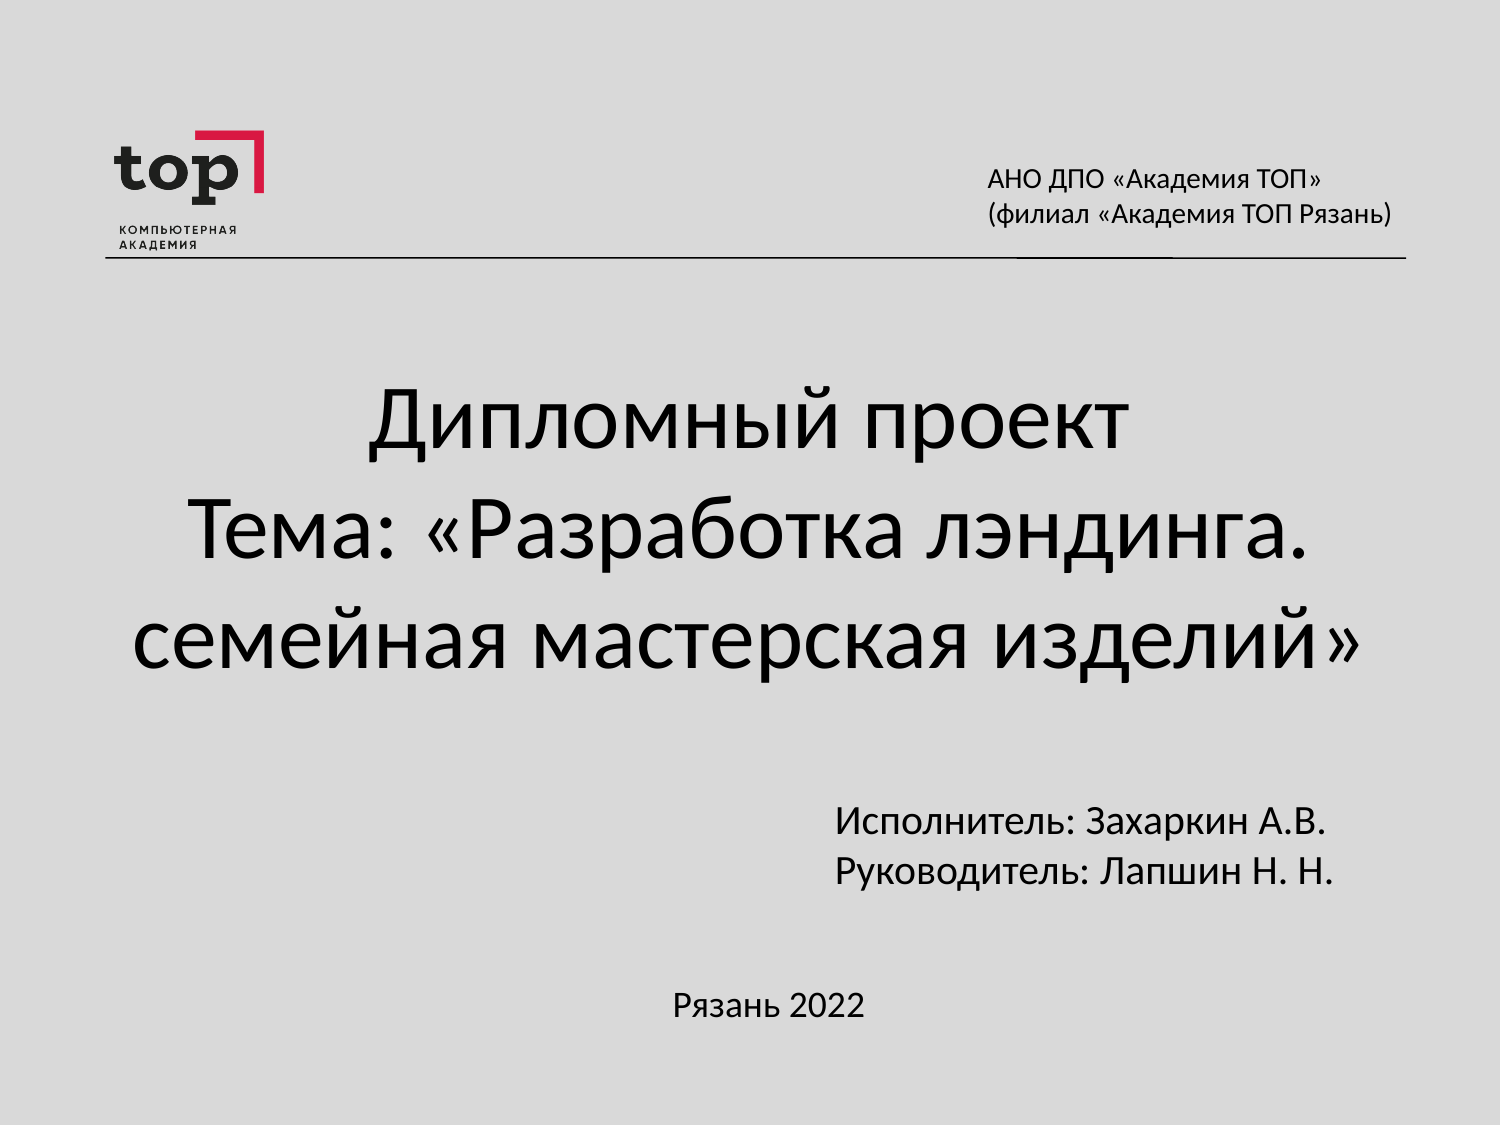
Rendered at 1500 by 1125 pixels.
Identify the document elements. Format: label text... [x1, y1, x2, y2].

title Дипломный проект Тема: «Разработка лэндинга. семейная мастерская изделий» [112, 349, 1388, 657]
text_box АНО ДПО «Академия ТОП» (филиал «Академия ТОП Рязань) [972, 152, 1418, 238]
picture [105, 117, 270, 258]
subtitle Исполнитель: Захаркин А.В. Руководитель: Лапшин Н. Н. [820, 785, 1416, 933]
text_box Рязань 2022 [657, 972, 880, 1033]
